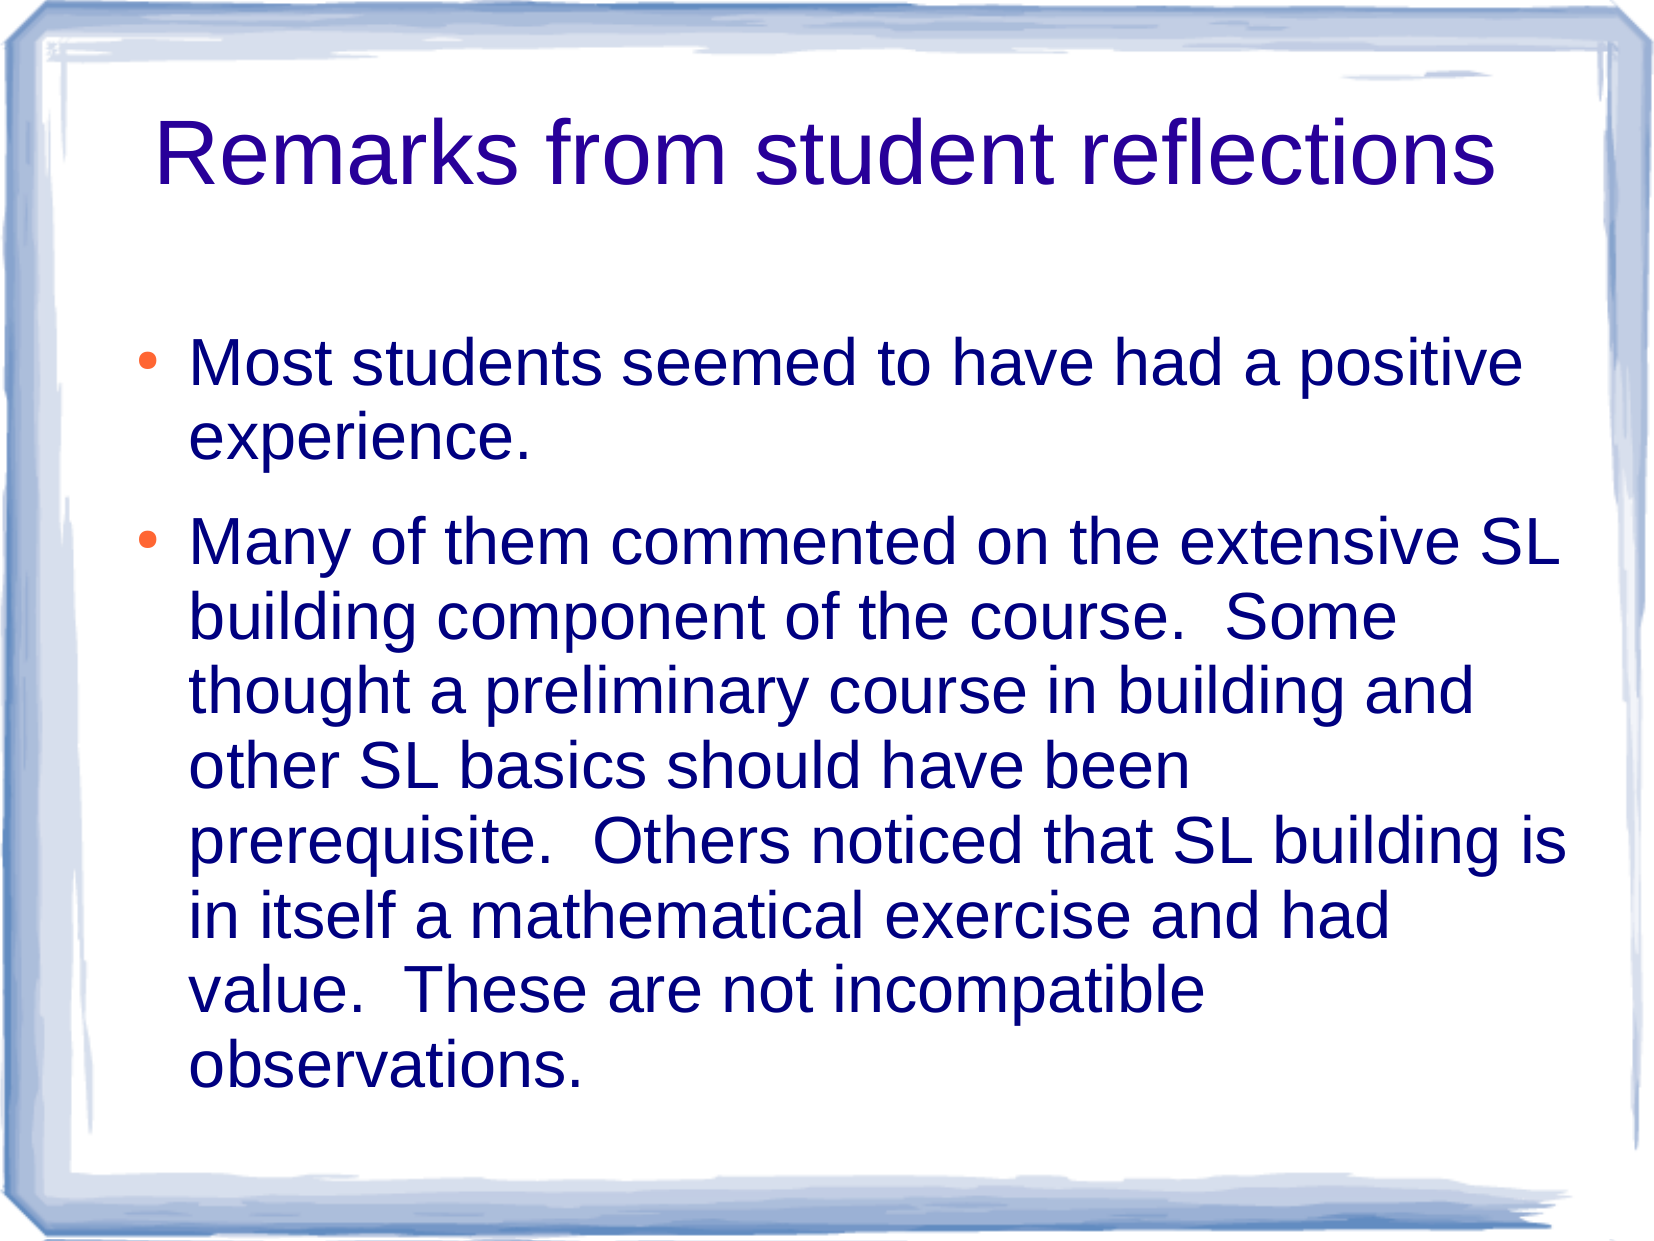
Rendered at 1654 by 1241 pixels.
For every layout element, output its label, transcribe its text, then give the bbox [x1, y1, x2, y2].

list Most students seemed to have had a positive experience. Many of them commented on the extensive SL building component of the course. Some thought a preliminary course in building and other SL basics should have been prerequisite. Others noticed that SL building is in itself a mathematical exercise and had value. These are not incompatible observations. [118, 324, 1571, 1103]
picture [0, 0, 1654, 1241]
title Remarks from student reflections [82, 56, 1571, 250]
